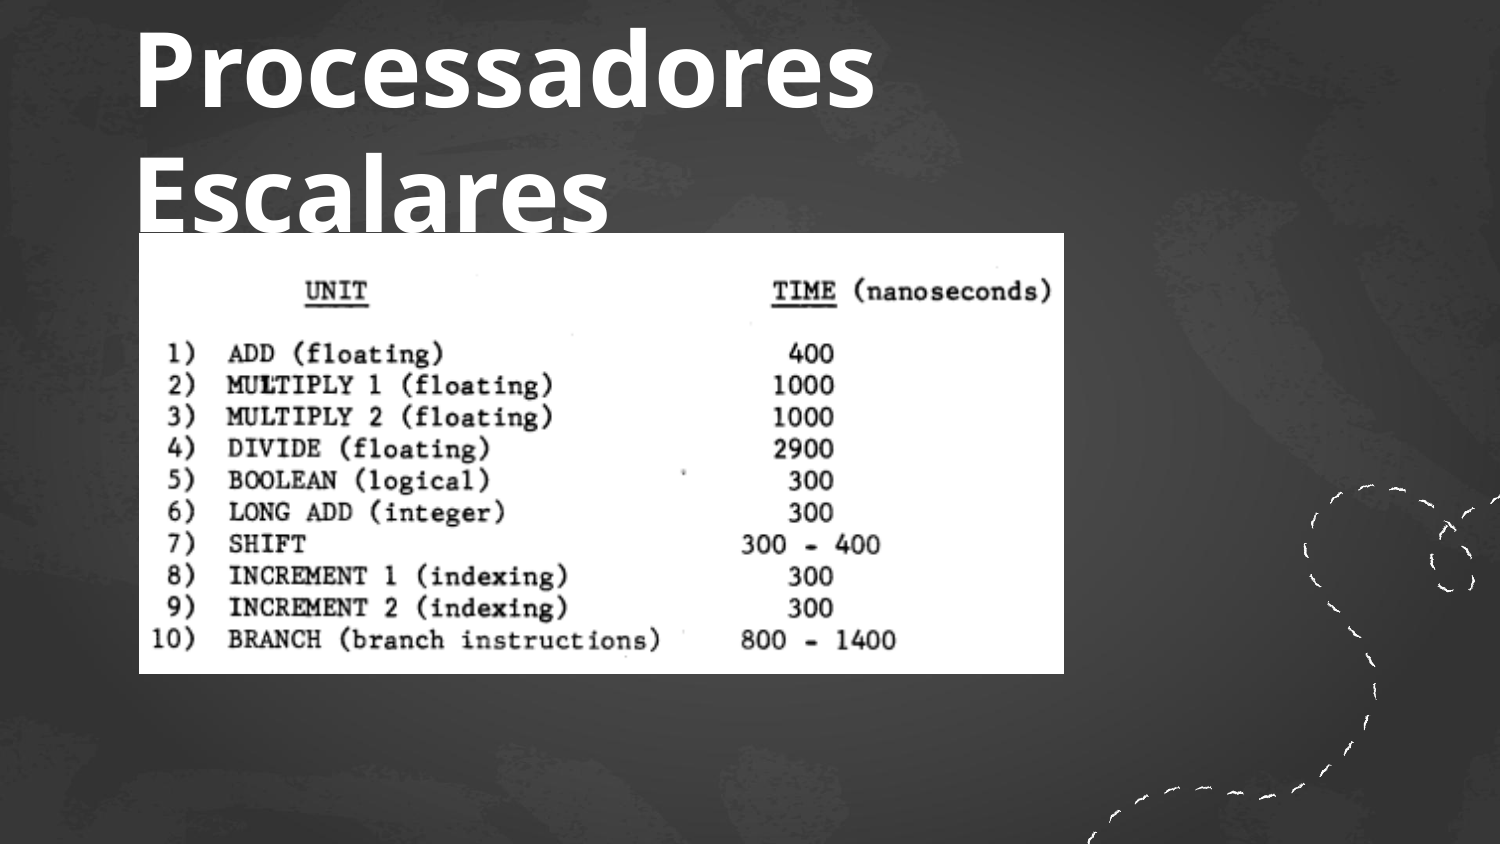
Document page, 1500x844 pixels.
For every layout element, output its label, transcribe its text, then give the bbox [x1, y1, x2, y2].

picture [0, 0, 1500, 844]
title Processadores Escalares [116, 88, 1384, 167]
